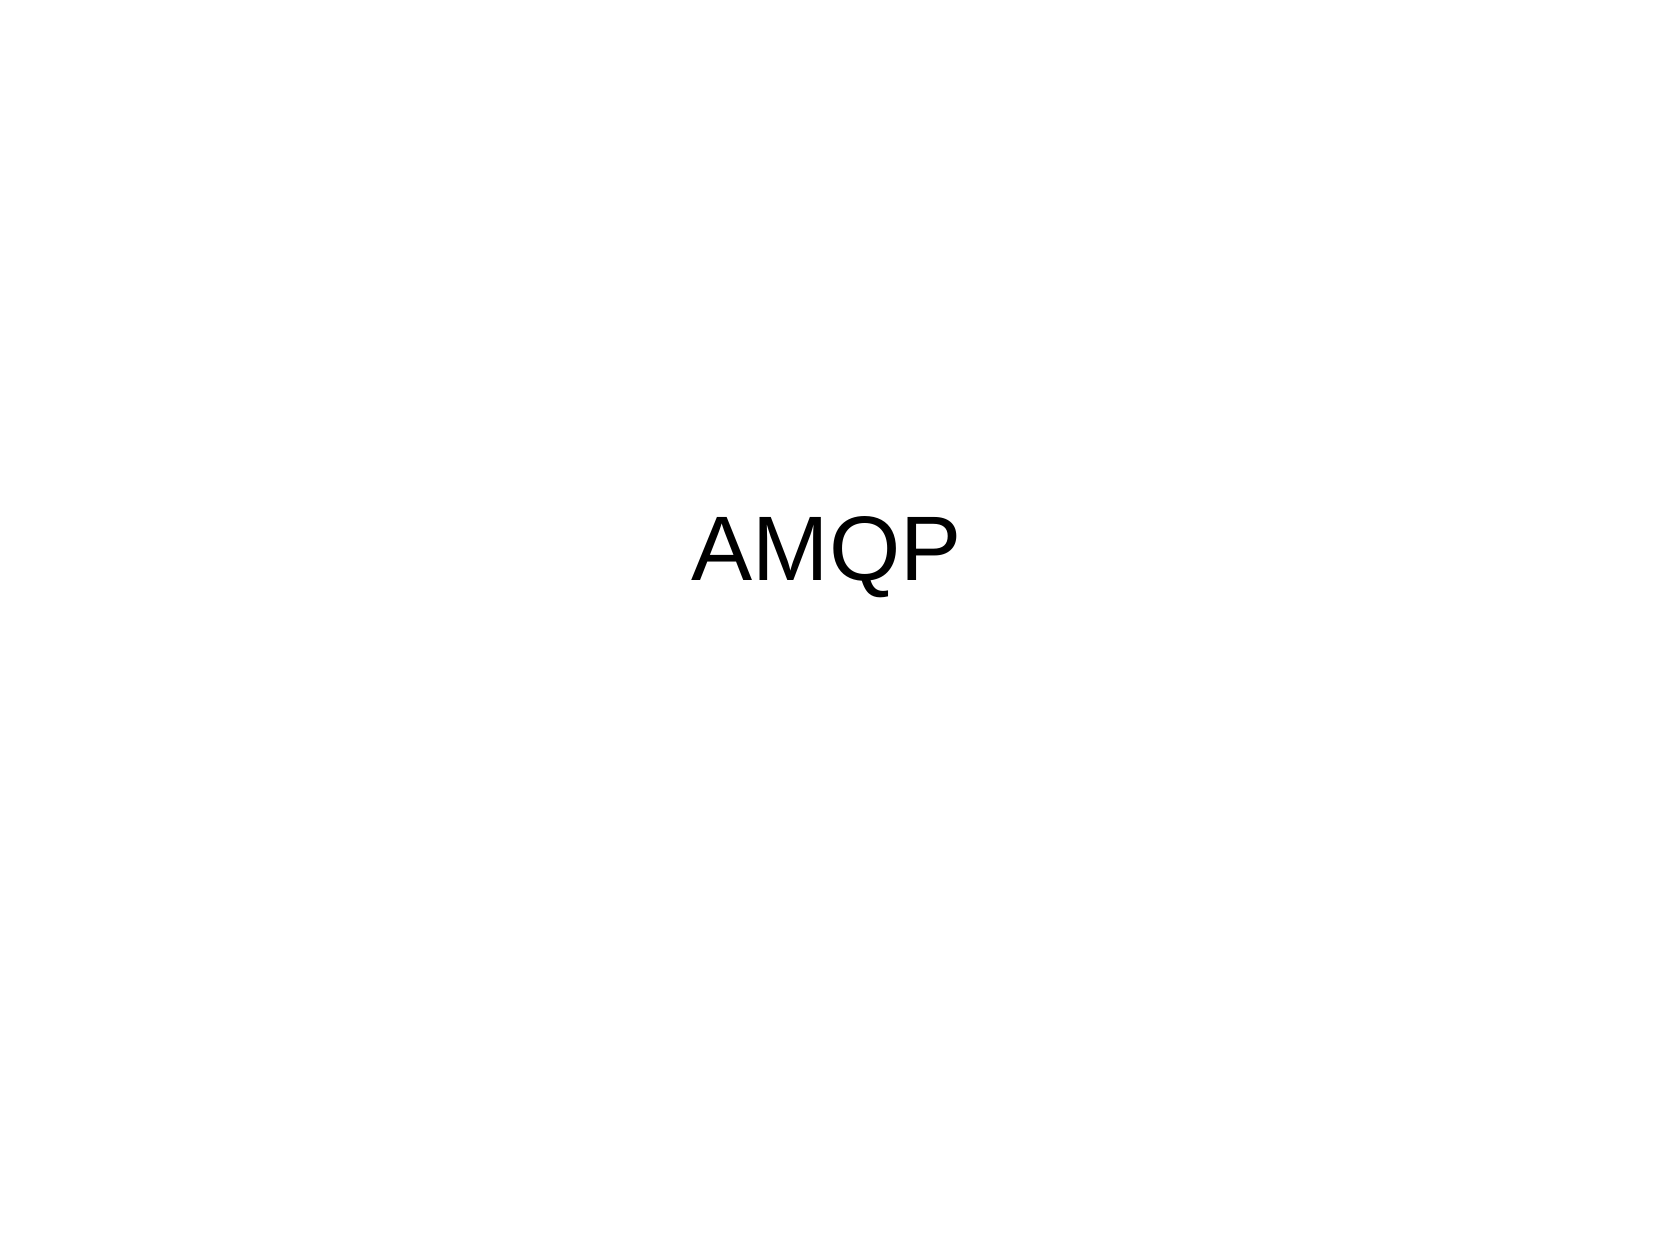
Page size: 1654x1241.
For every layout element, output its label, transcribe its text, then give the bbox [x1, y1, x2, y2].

title AMQP [82, 445, 1571, 653]
